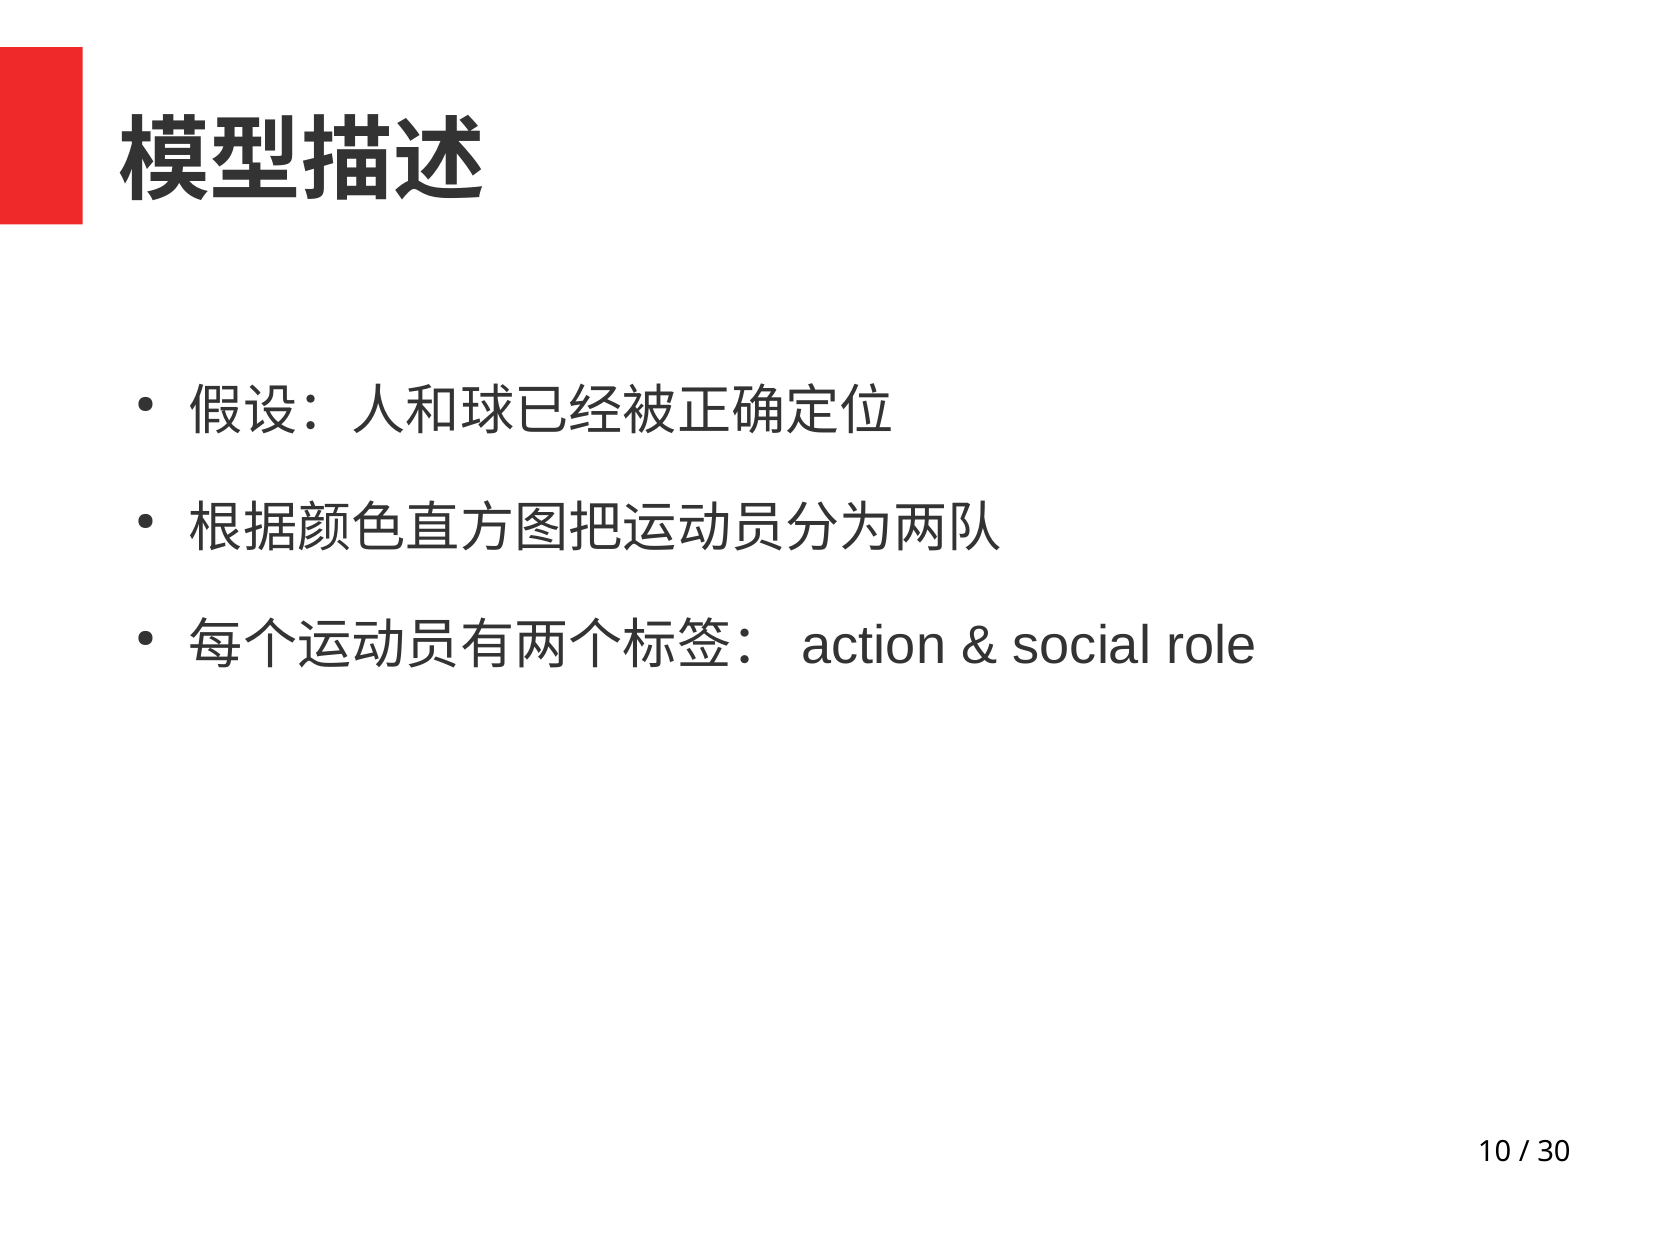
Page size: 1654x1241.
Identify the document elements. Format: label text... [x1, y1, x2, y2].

title 模型描述 [118, 49, 1571, 257]
list 假设：人和球已经被正确定位 根据颜色直方图把运动员分为两队 每个运动员有两个标签：action & social role [118, 354, 1536, 1074]
